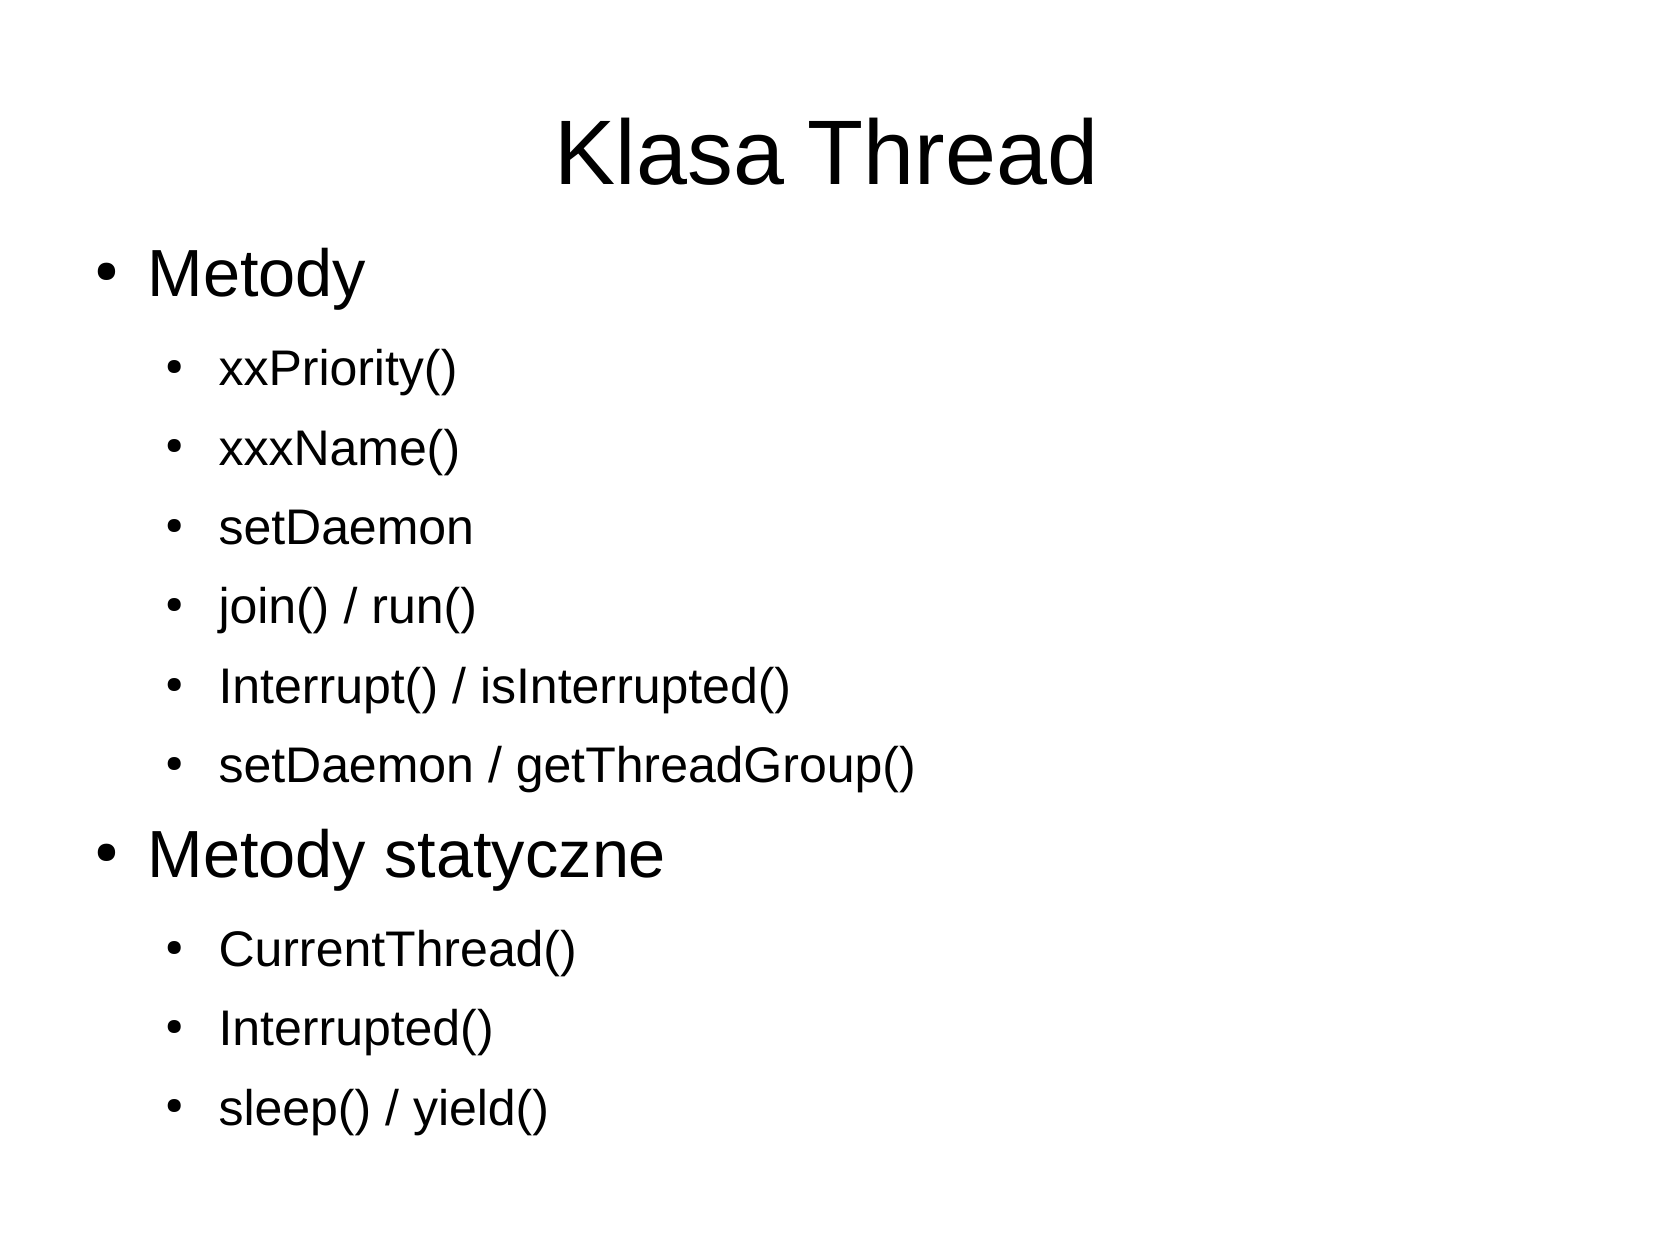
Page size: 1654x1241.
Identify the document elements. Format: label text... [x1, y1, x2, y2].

title Klasa Thread [82, 56, 1571, 250]
list Metody xxPriority() xxxName() setDaemon join() / run() Interrupt() / isInterrupted() setDaemon / getThreadGroup() Metody statyczne CurrentThread() Interrupted() sleep() / yield() [76, 236, 1565, 1234]
